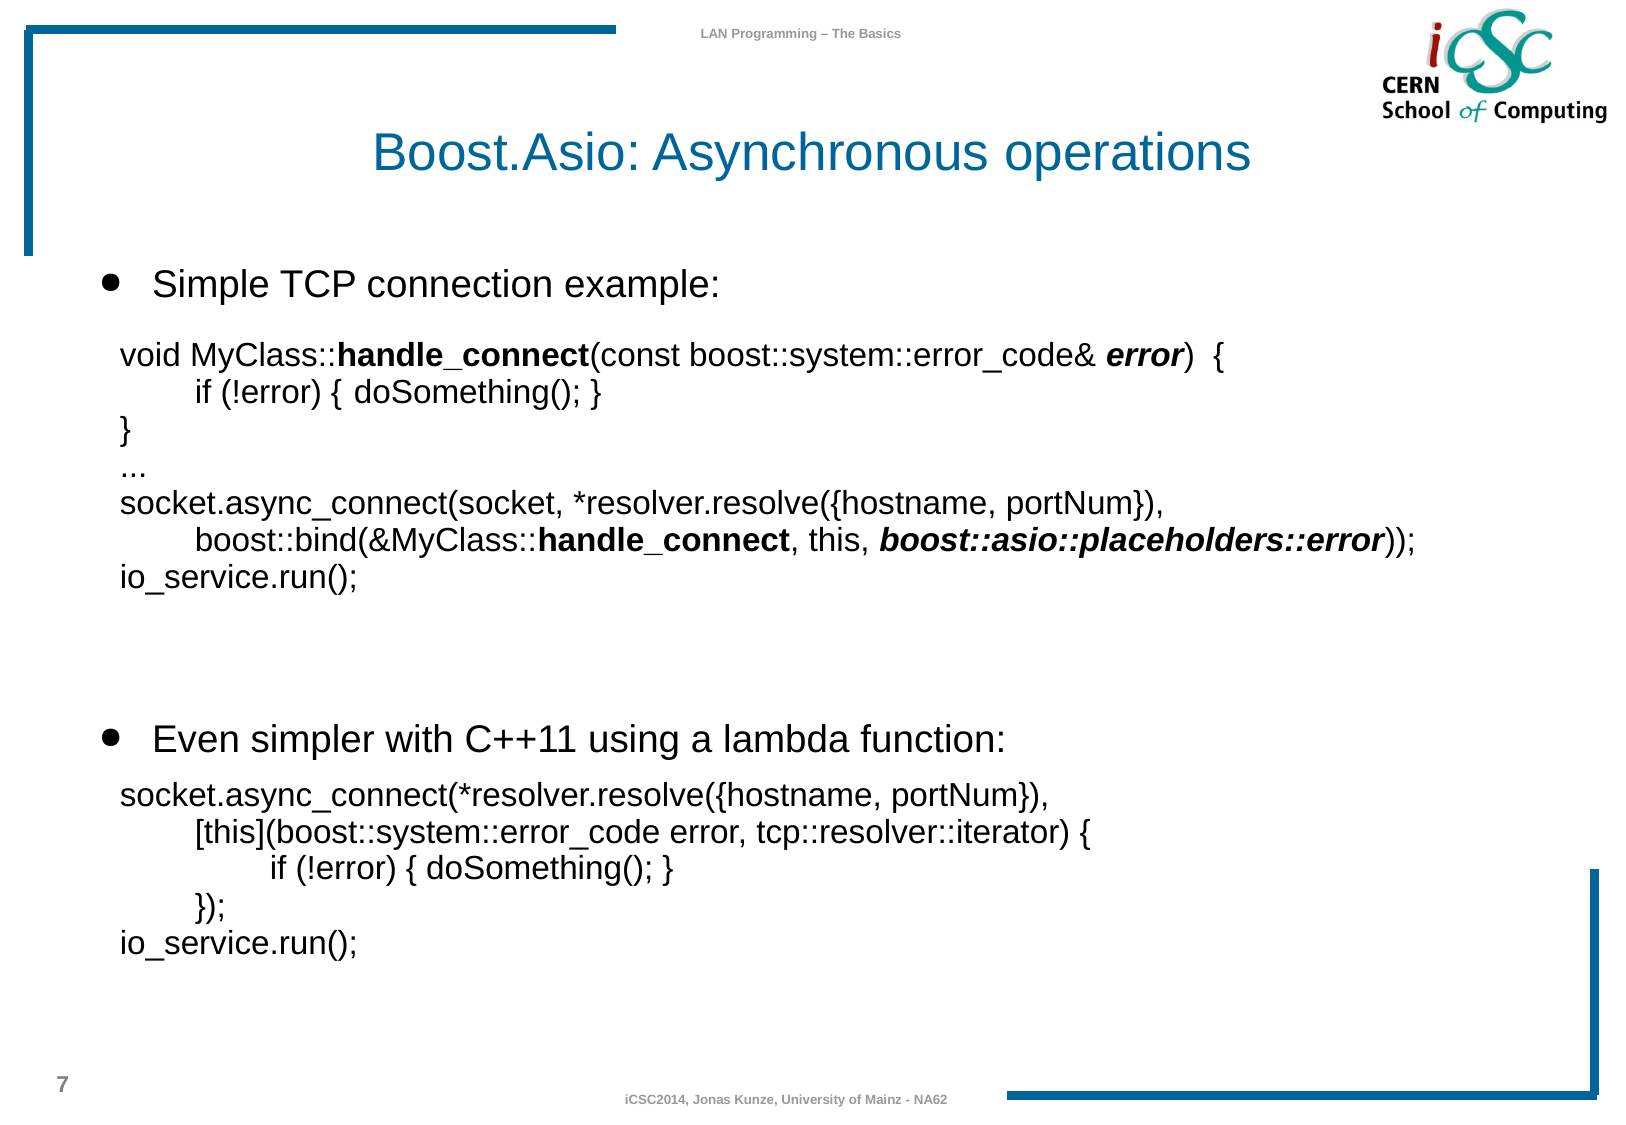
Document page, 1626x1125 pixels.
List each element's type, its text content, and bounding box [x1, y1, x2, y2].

list Simple TCP connection example: [81, 263, 1512, 717]
title Boost.Asio: Asynchronous operations [81, 44, 1544, 233]
picture [1381, 8, 1608, 125]
text_box void MyClass::handle_connect(const boost::system::error_code& error) { if (!error) { doSomething(); } } ... socket.async_connect(socket, *resolver.resolve({hostname, portNum}), boost::bind(&MyClass::handle_connect, this, boost::asio::placeholders::error)); io_service.run(); [105, 328, 1441, 637]
list Even simpler with C++11 using a lambda function: [81, 717, 1512, 1106]
